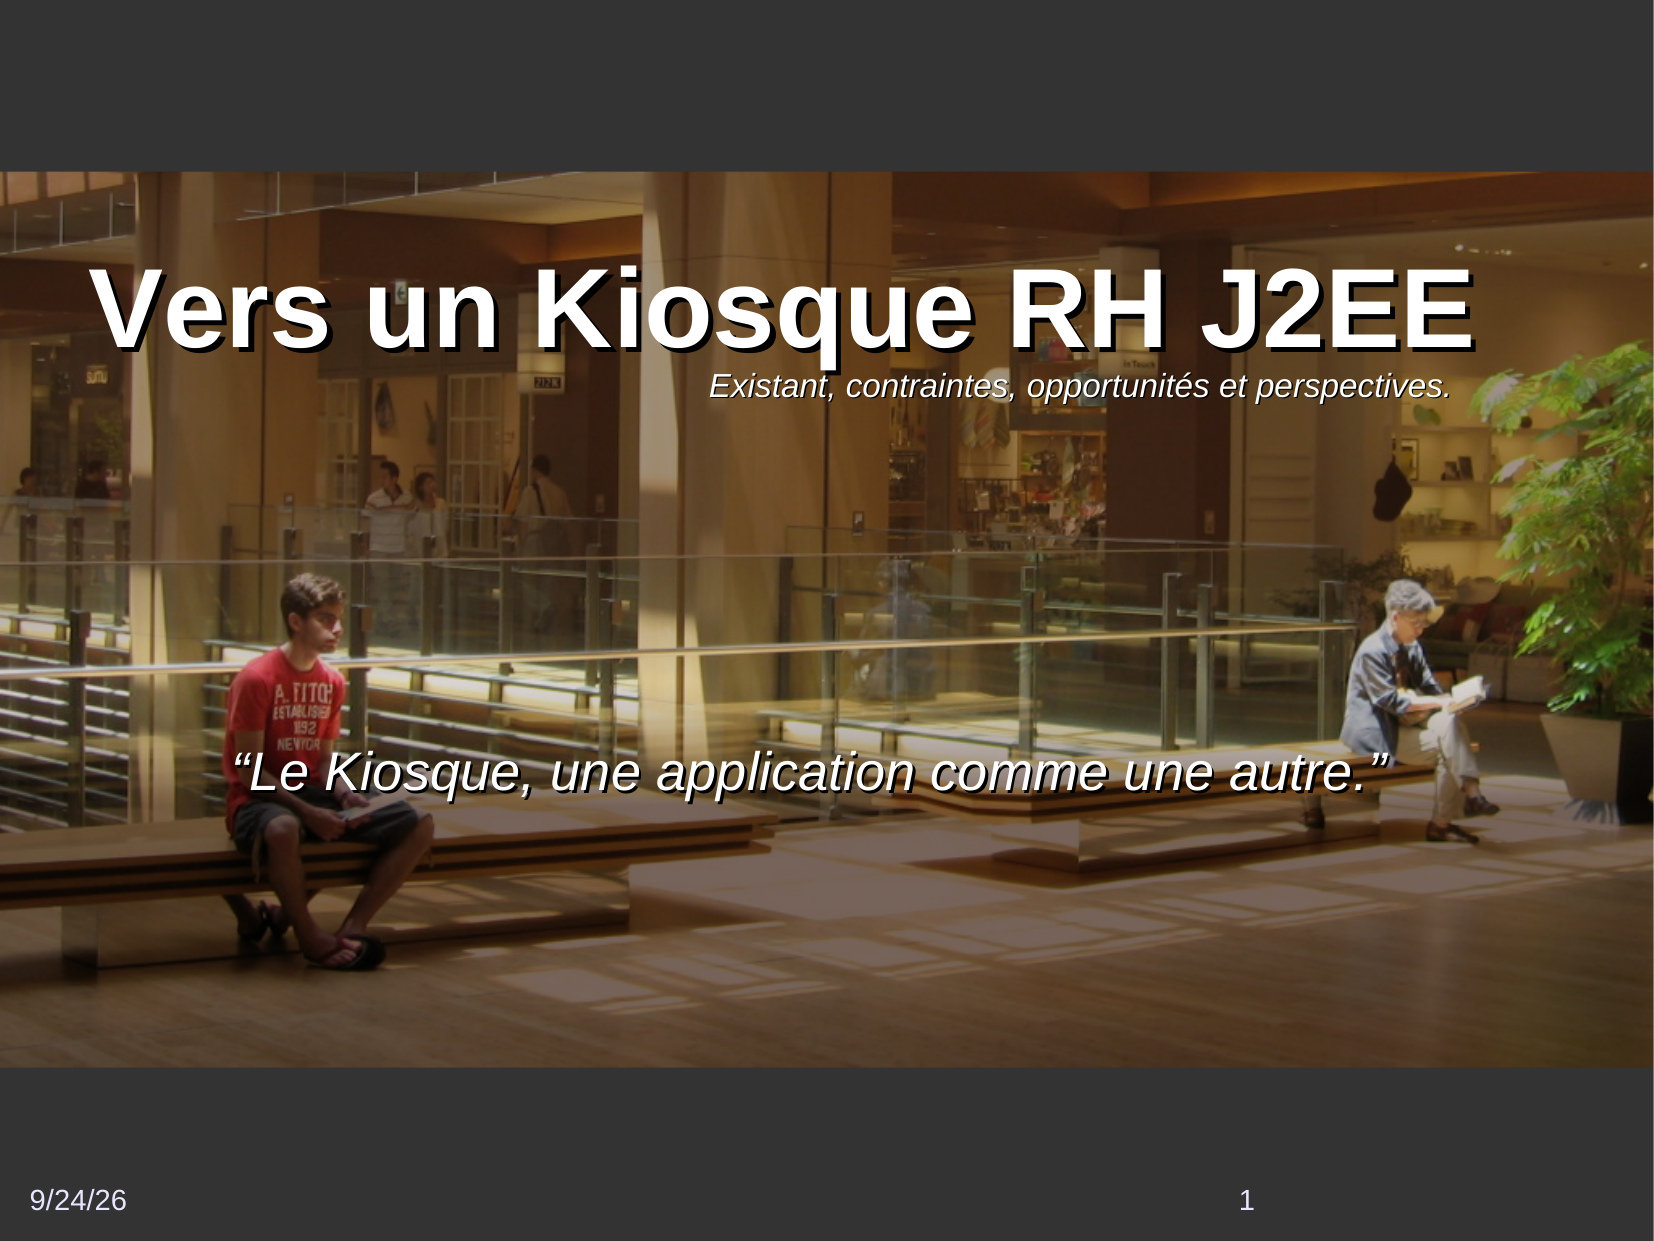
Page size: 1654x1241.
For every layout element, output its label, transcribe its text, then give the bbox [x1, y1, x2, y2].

title Vers un Kiosque RH J2EE [88, 214, 1565, 392]
text_box “Le Kiosque, une application comme une autre.” [231, 736, 1418, 798]
text_box [29, 1181, 415, 1240]
text_box [1238, 1181, 1625, 1240]
subtitle Existant, contraintes, opportunités et perspectives. [708, 295, 1654, 473]
